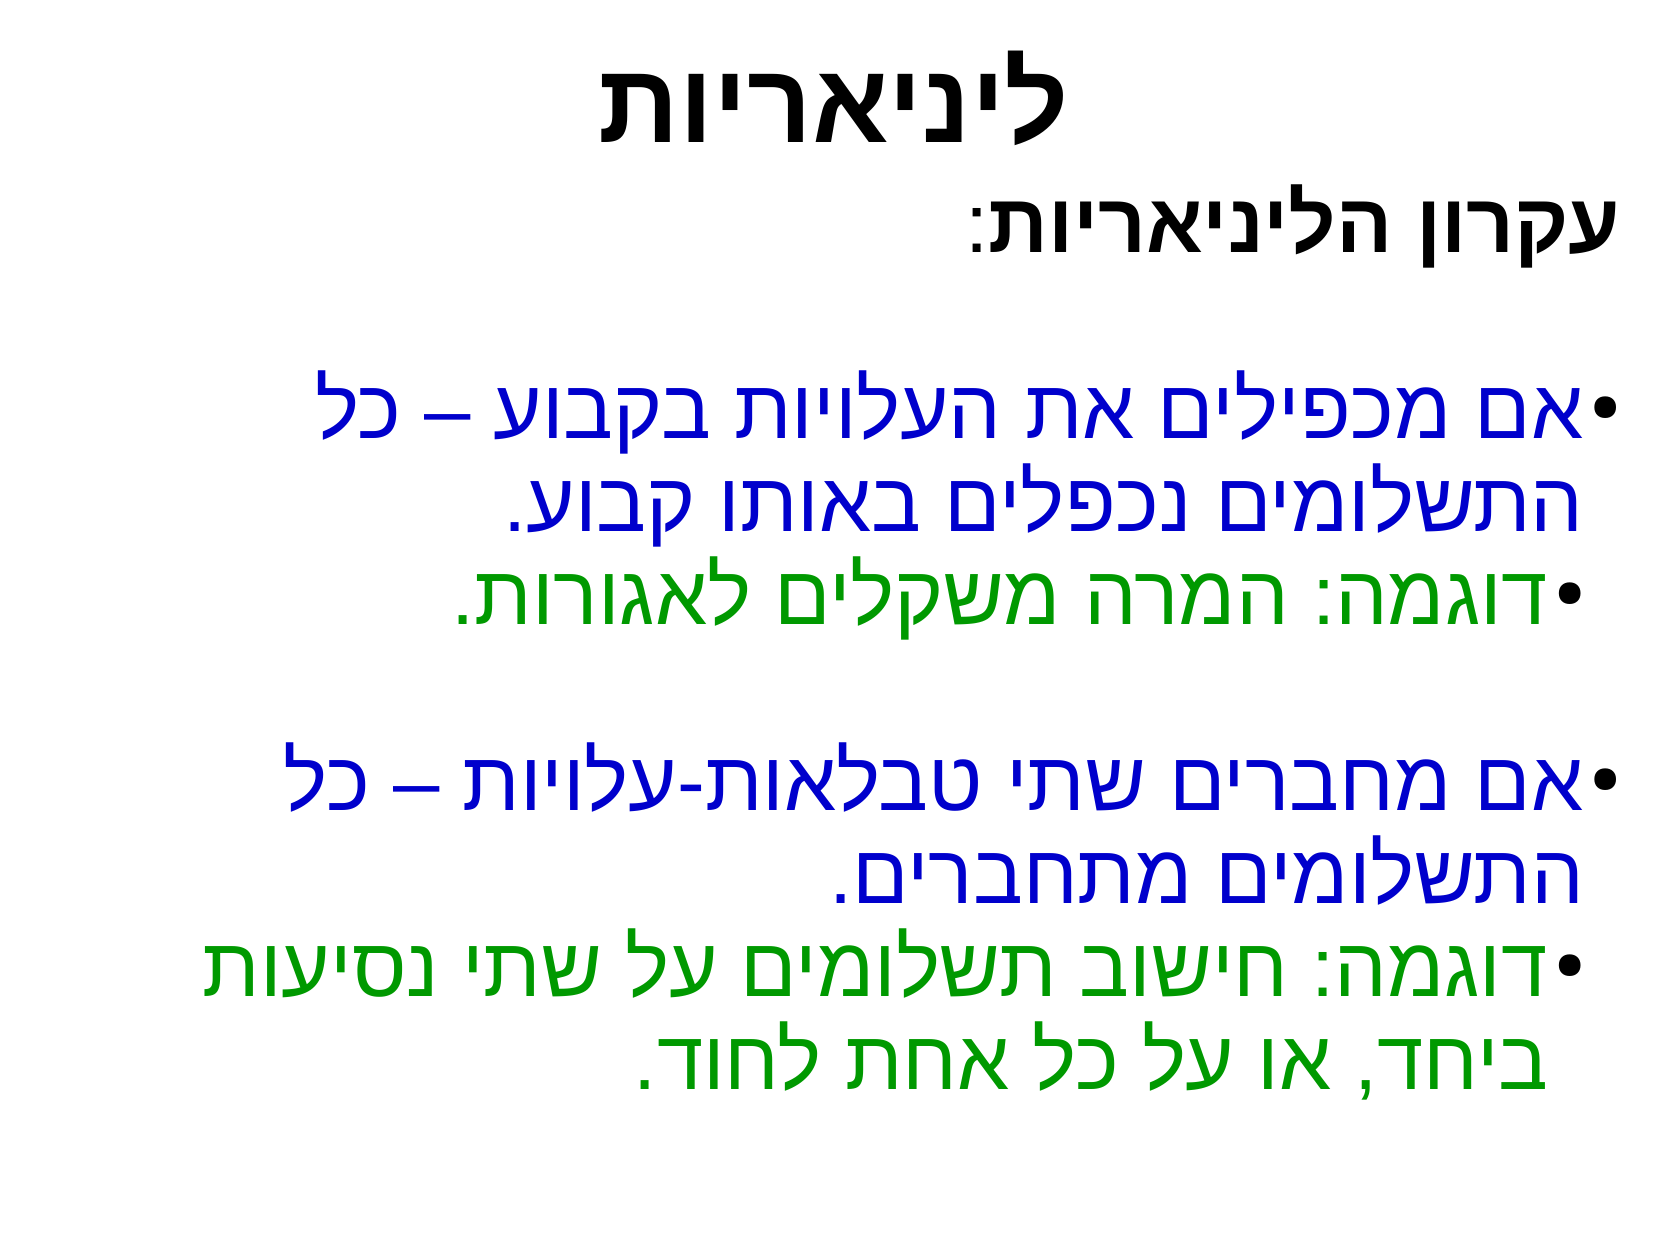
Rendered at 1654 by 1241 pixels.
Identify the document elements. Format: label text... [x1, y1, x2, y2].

text_box עקרון הליניאריות: אם מכפילים את העלויות בקבוע – כל התשלומים נכפלים באותו קבוע. דוגמה: המרה משקלים לאגורות. אם מחברים שתי טבלאות-עלויות – כל התשלומים מתחברים. דוגמה: חישוב תשלומים על שתי נסיעות ביחד, או על כל אחת לחוד. [15, 169, 1636, 1115]
title ליניאריות [15, 0, 1654, 215]
